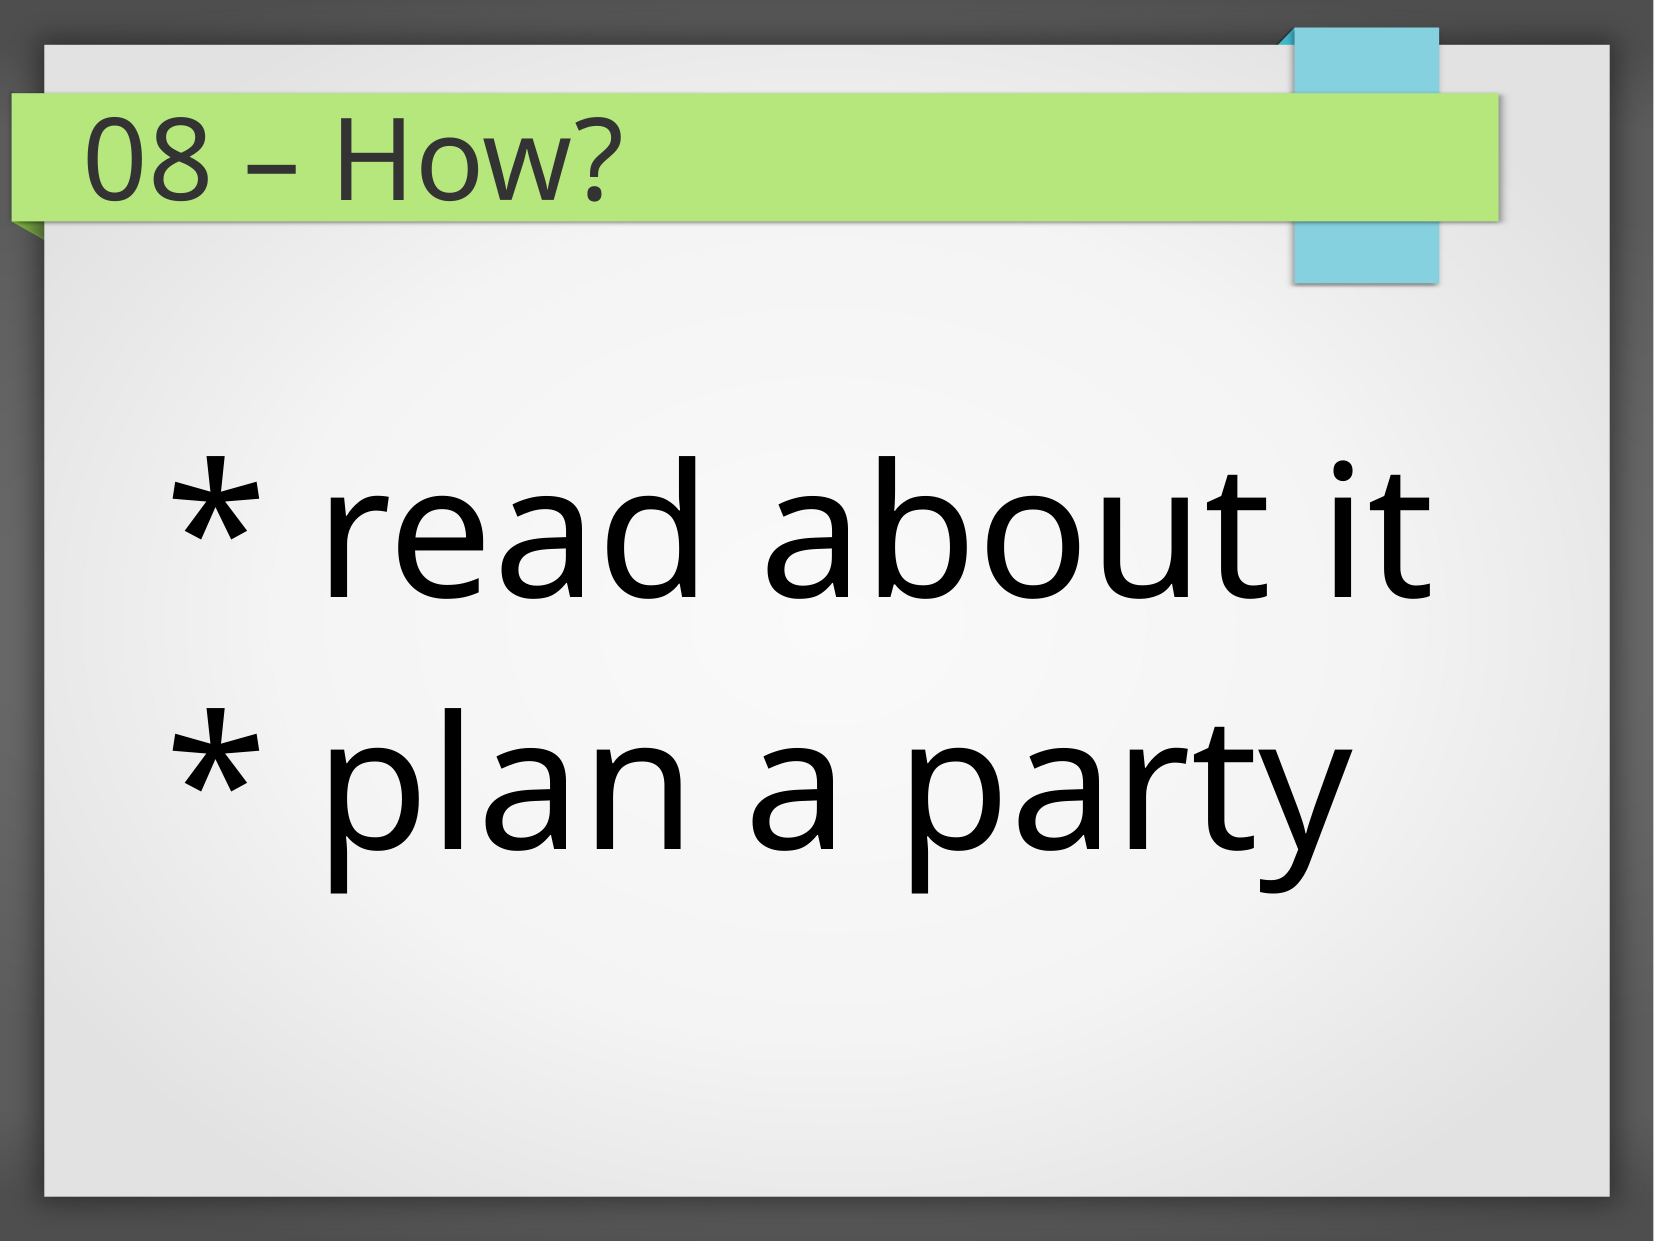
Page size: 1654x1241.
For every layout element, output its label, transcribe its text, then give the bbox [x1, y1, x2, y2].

subtitle * read about it * plan a party [165, 243, 1538, 963]
picture [0, 0, 1654, 1241]
title 08 – How? [82, 102, 1465, 209]
